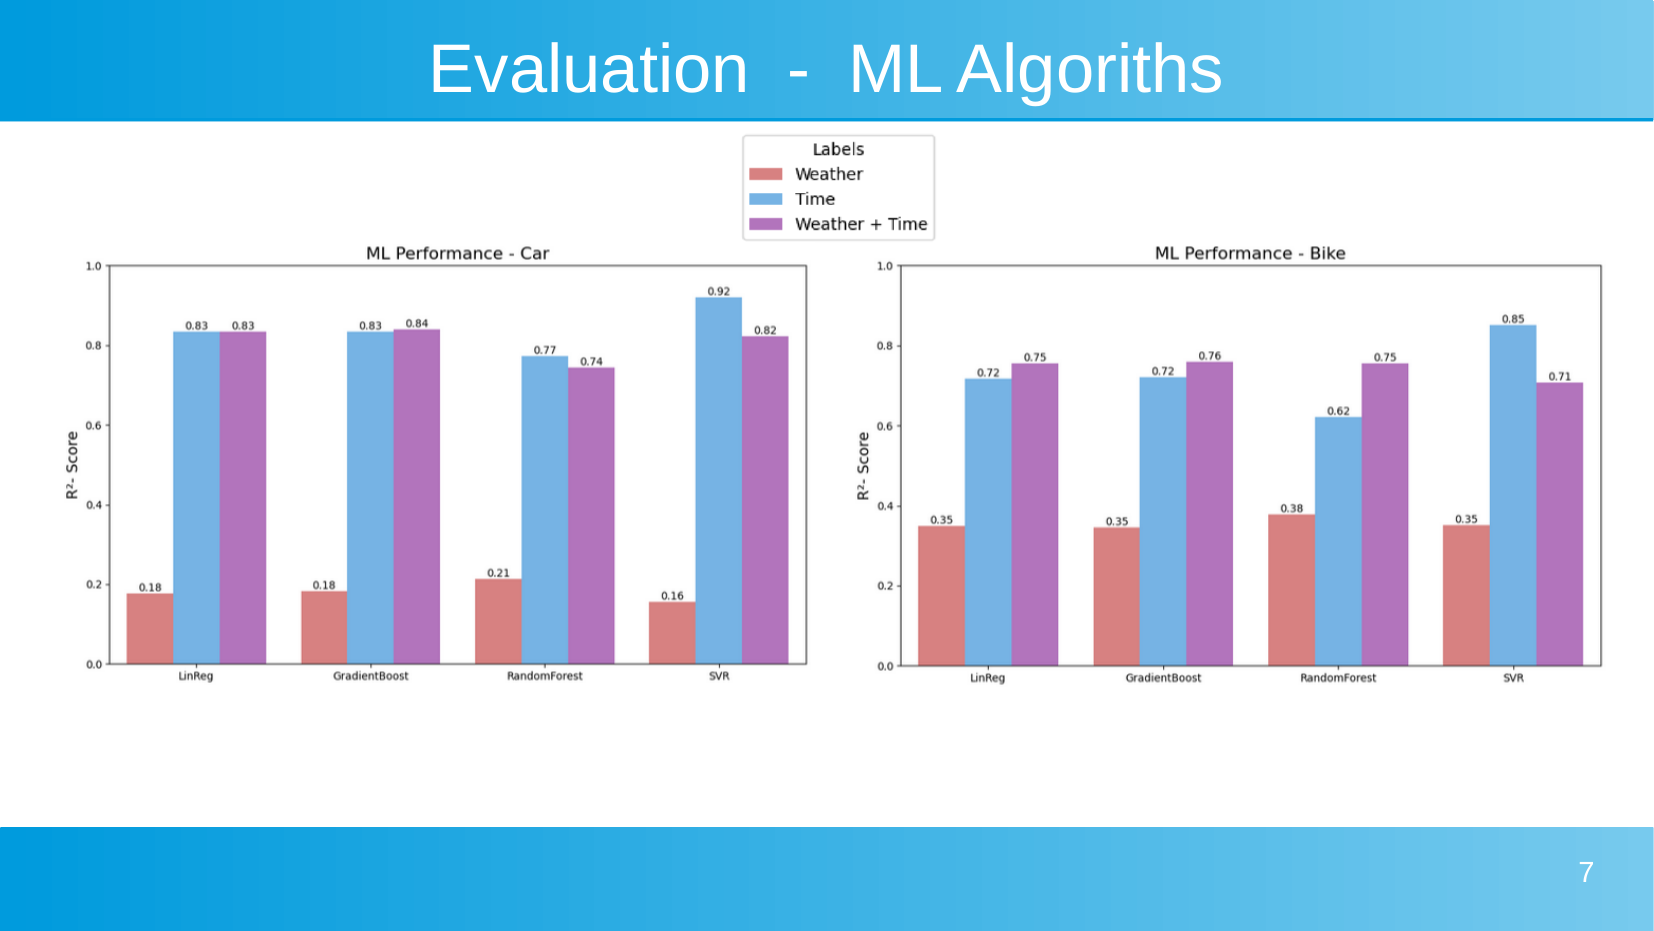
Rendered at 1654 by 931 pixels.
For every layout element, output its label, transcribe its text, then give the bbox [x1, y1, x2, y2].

title Evaluation - ML Algoriths [59, 29, 1595, 108]
picture [61, 129, 940, 687]
picture [850, 245, 1613, 691]
